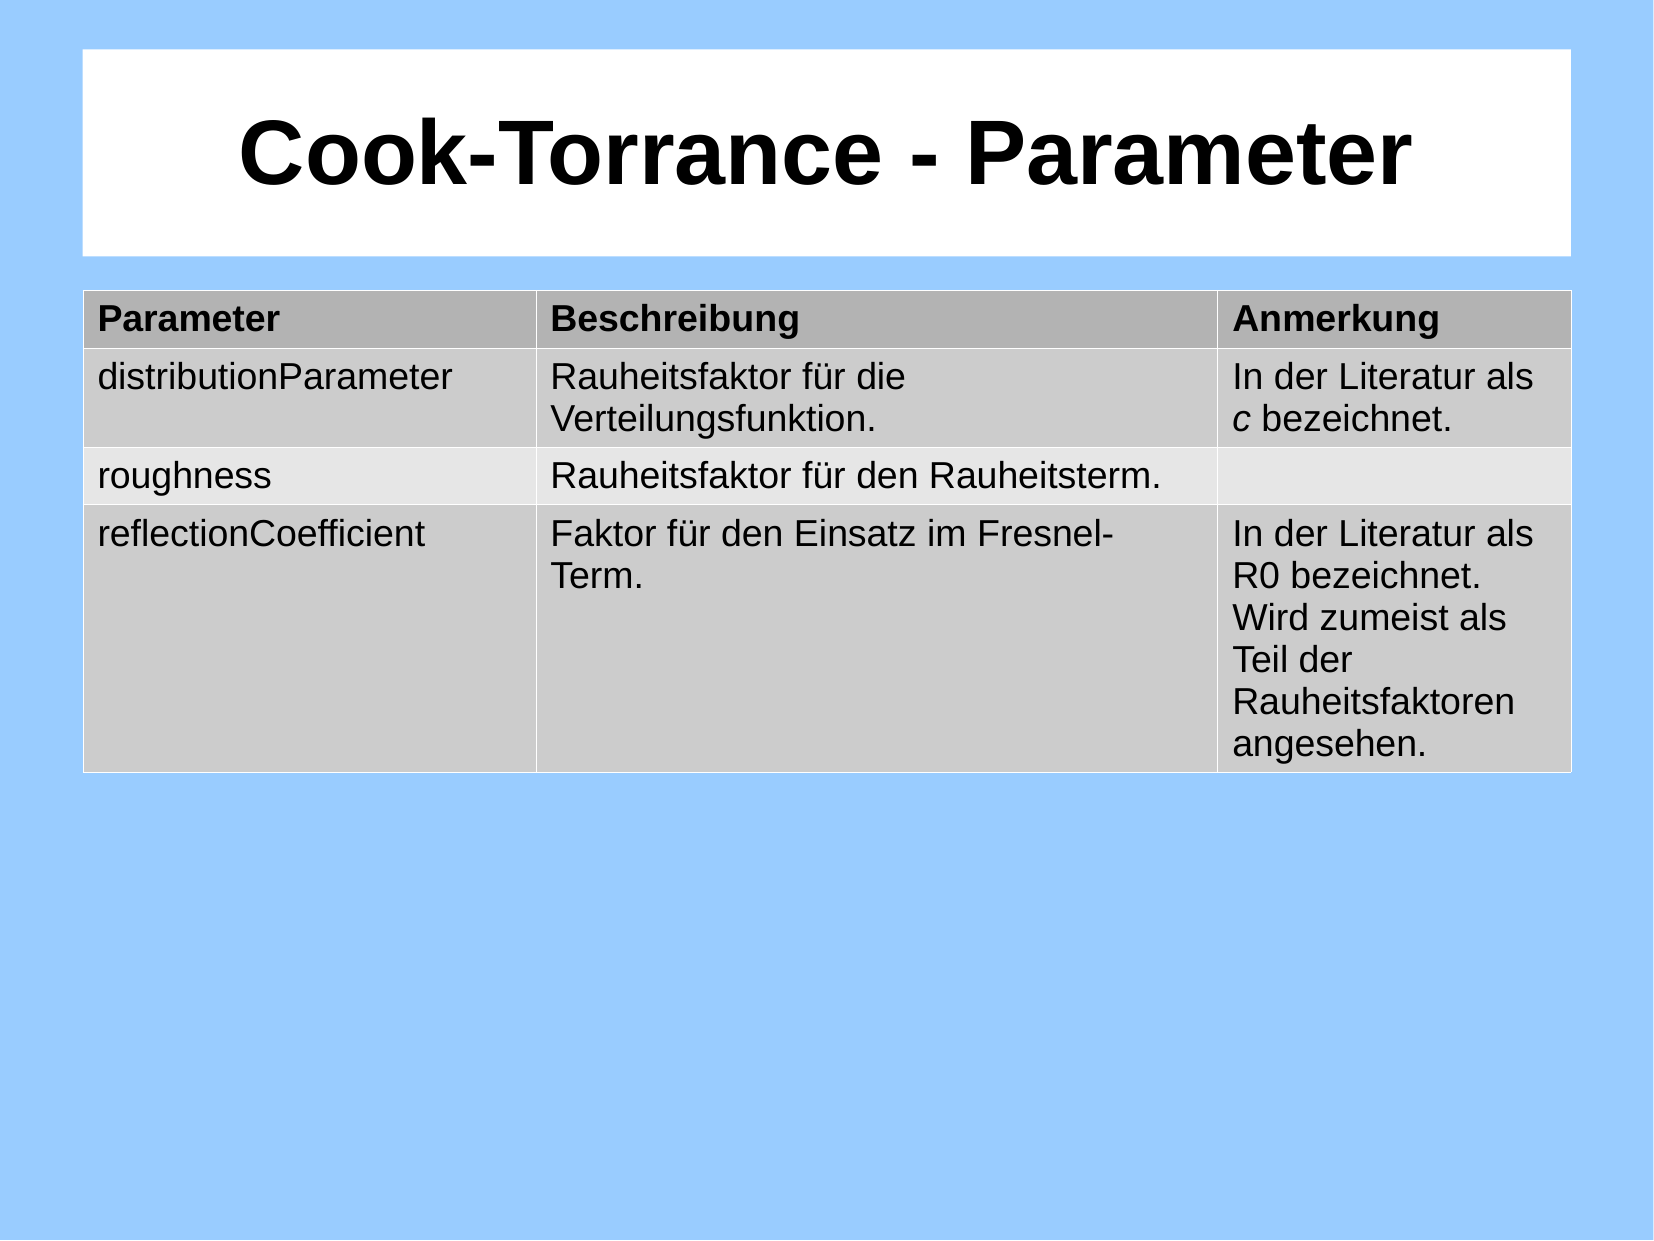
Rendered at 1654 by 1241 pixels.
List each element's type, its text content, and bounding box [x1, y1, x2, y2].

table_cell distributionParameter [84, 349, 536, 447]
table_cell Rauheitsfaktor für den Rauheitsterm. [537, 448, 1217, 504]
table_cell [1218, 448, 1571, 504]
table_cell roughness [84, 448, 536, 504]
table_cell In der Literatur als c bezeichnet. [1218, 349, 1571, 447]
table_cell reflectionCoefficient [84, 505, 536, 772]
table_cell In der Literatur als R0 bezeichnet. Wird zumeist als Teil der Rauheitsfaktoren angesehen. [1218, 505, 1571, 772]
table_header Beschreibung [537, 291, 1217, 348]
title Cook-Torrance - Parameter [82, 49, 1571, 257]
table_cell Rauheitsfaktor für die Verteilungsfunktion. [537, 349, 1217, 447]
table_header Anmerkung [1218, 291, 1571, 348]
table_header Parameter [84, 291, 536, 348]
table_cell Faktor für den Einsatz im Fresnel-Term. [537, 505, 1217, 772]
